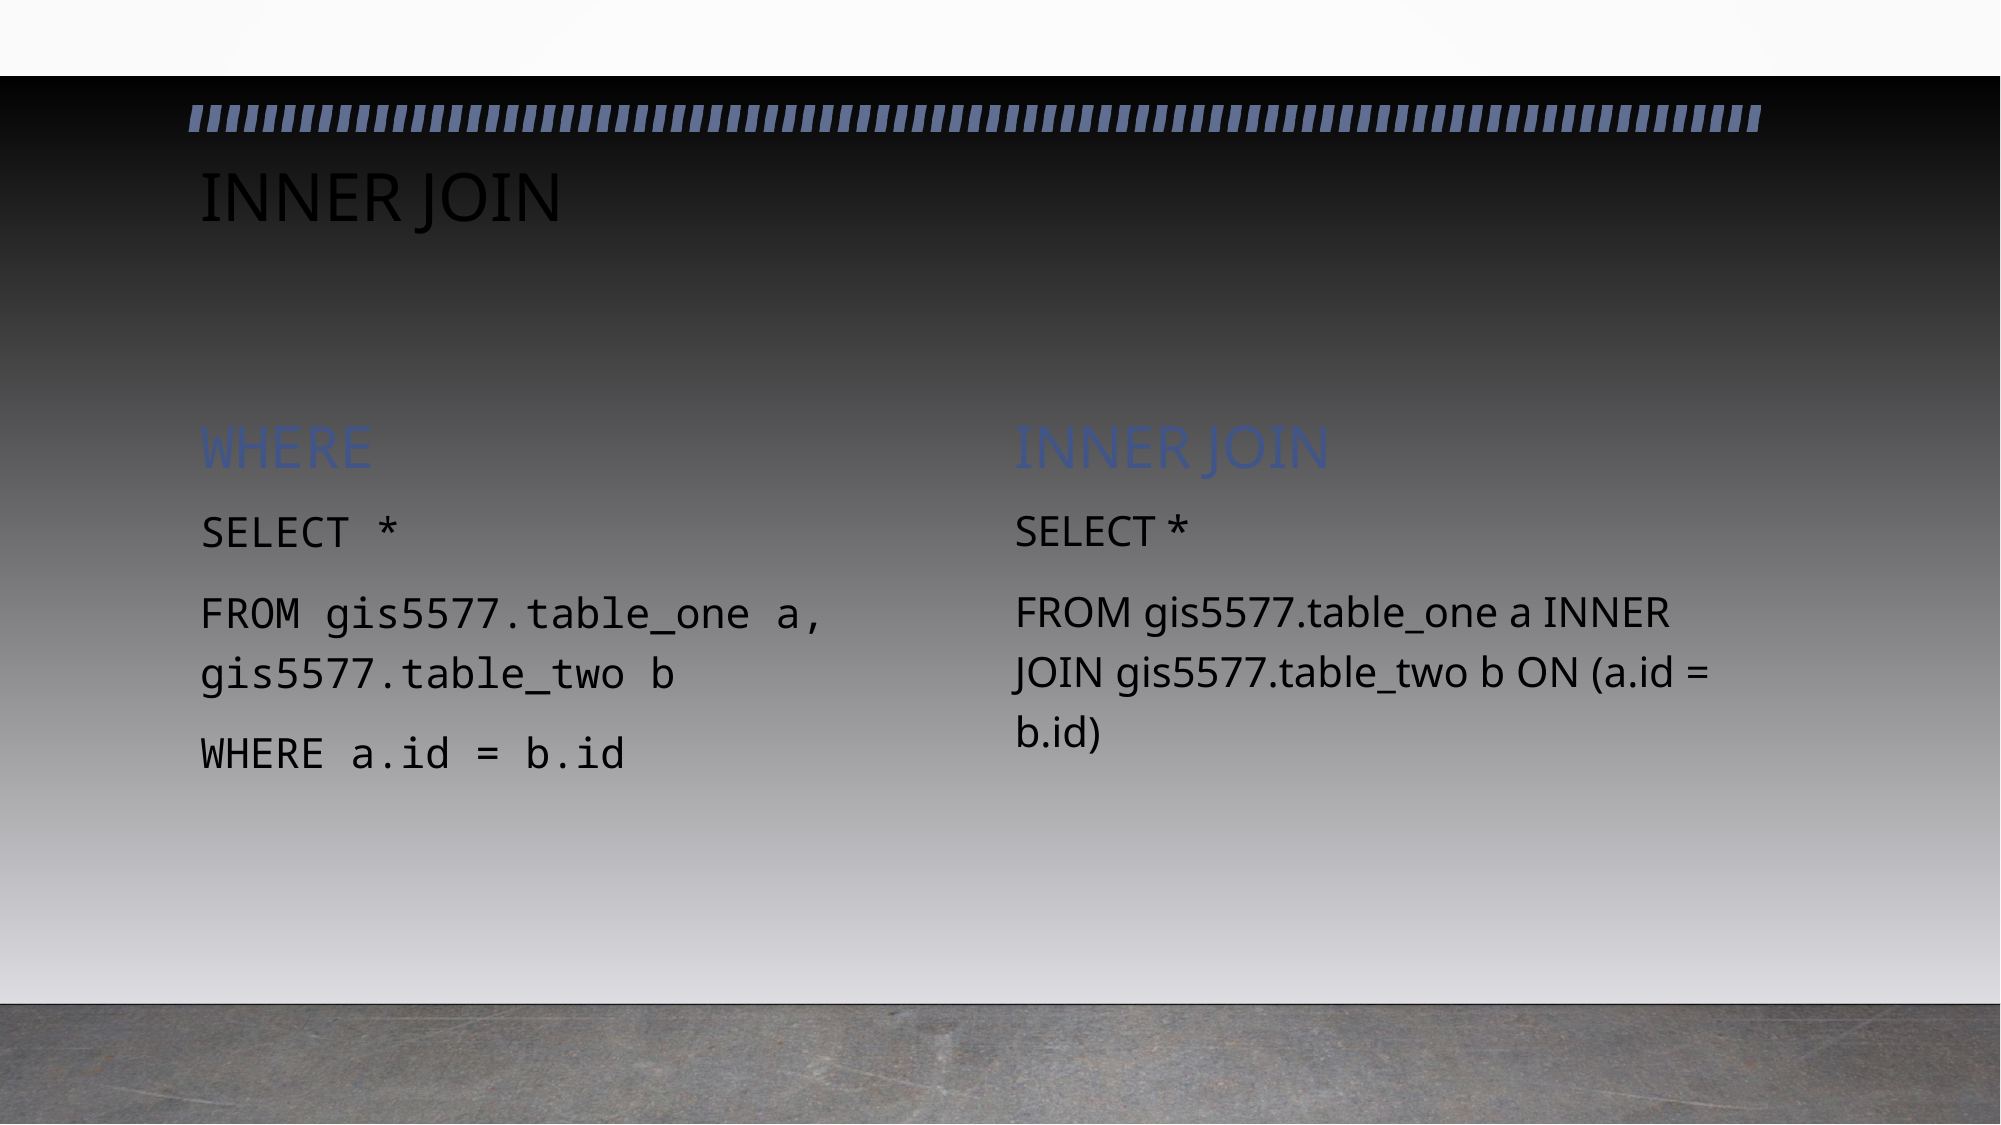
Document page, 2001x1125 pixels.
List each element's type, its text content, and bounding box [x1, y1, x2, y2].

list INNER JOIN [999, 356, 1762, 487]
list SELECT * FROM gis5577.table_one a, gis5577.table_two b WHERE a.id = b.id [185, 487, 948, 897]
list SELECT * FROM gis5577.table_one a INNER JOIN gis5577.table_two b ON (a.id = b.id) [999, 487, 1762, 896]
list WHERE [185, 355, 948, 487]
title INNER JOIN [185, 156, 1762, 330]
